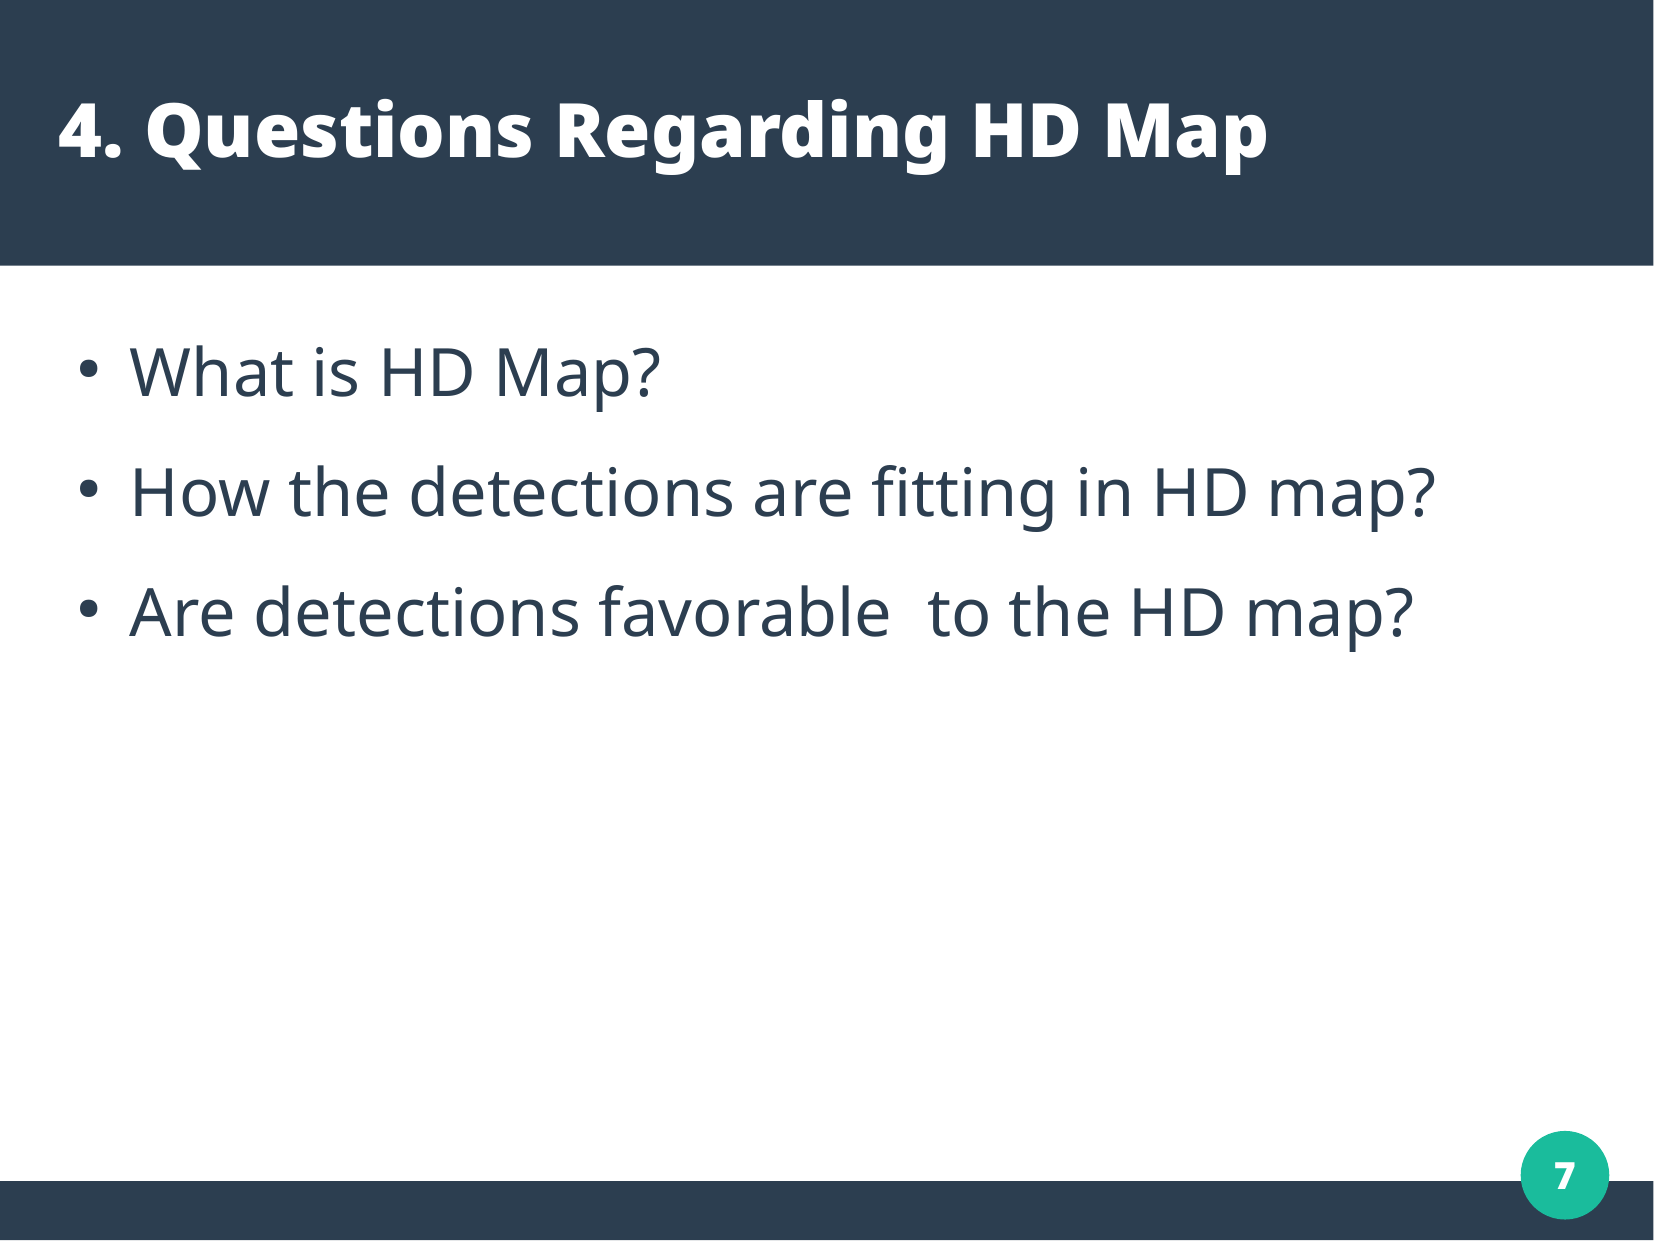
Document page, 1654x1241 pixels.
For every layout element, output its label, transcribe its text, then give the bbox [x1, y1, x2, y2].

list What is HD Map? How the detections are fitting in HD map? Are detections favorable to the HD map? [59, 324, 1595, 1152]
title 4. Questions Regarding HD Map [59, 49, 1595, 207]
